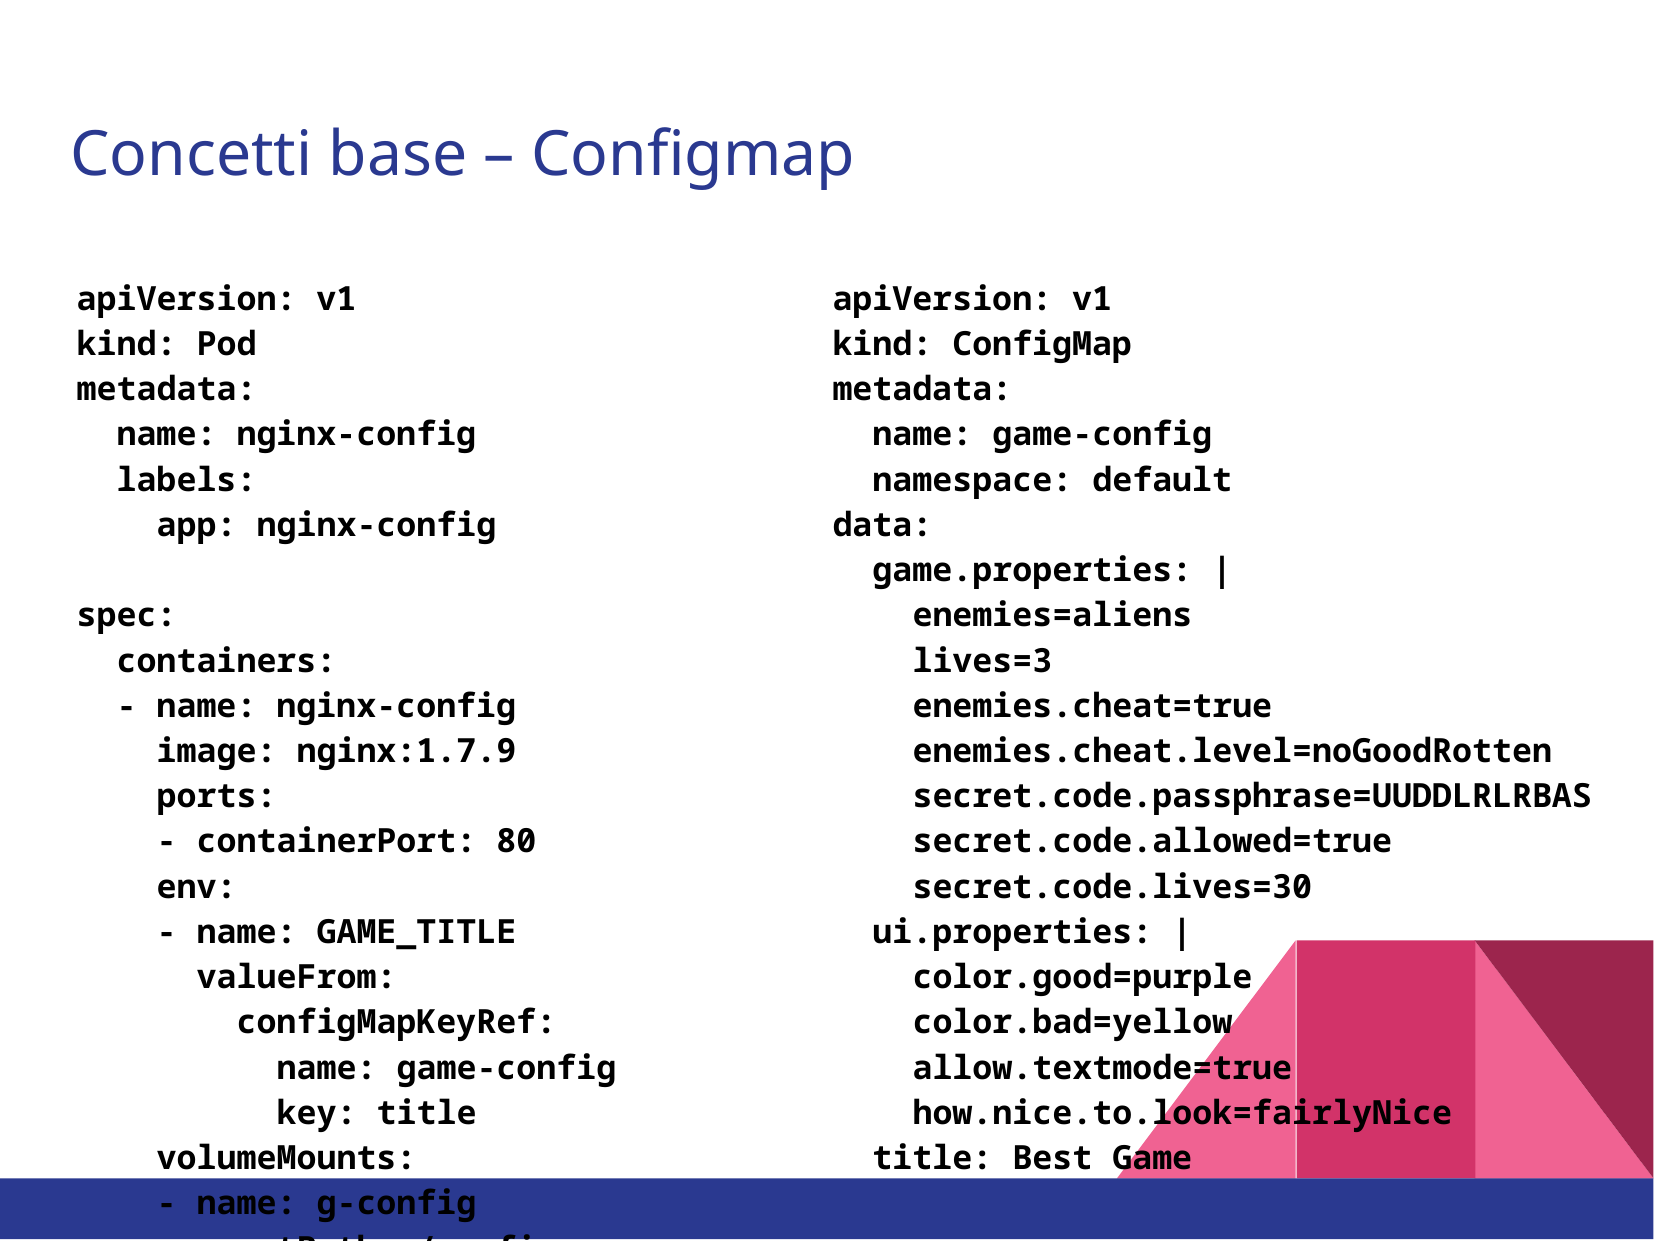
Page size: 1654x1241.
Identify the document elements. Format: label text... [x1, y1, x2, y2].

text_box apiVersion: v1 kind: Pod metadata: name: nginx-config labels: app: nginx-config spec: containers: - name: nginx-config image: nginx:1.7.9 ports: - containerPort: 80 env: - name: GAME_TITLE valueFrom: configMapKeyRef: name: game-config key: title volumeMounts: - name: g-config mountPath: /config volumes: - name: g-config configMap: name: game-config [61, 267, 674, 1180]
text_box apiVersion: v1 kind: ConfigMap metadata: name: game-config namespace: default data: game.properties: | enemies=aliens lives=3 enemies.cheat=true enemies.cheat.level=noGoodRotten secret.code.passphrase=UUDDLRLRBAS secret.code.allowed=true secret.code.lives=30 ui.properties: | color.good=purple color.bad=yellow allow.textmode=true how.nice.to.look=fairlyNice title: Best Game [817, 267, 1642, 1180]
title Concetti base – Configmap [55, 98, 1597, 245]
